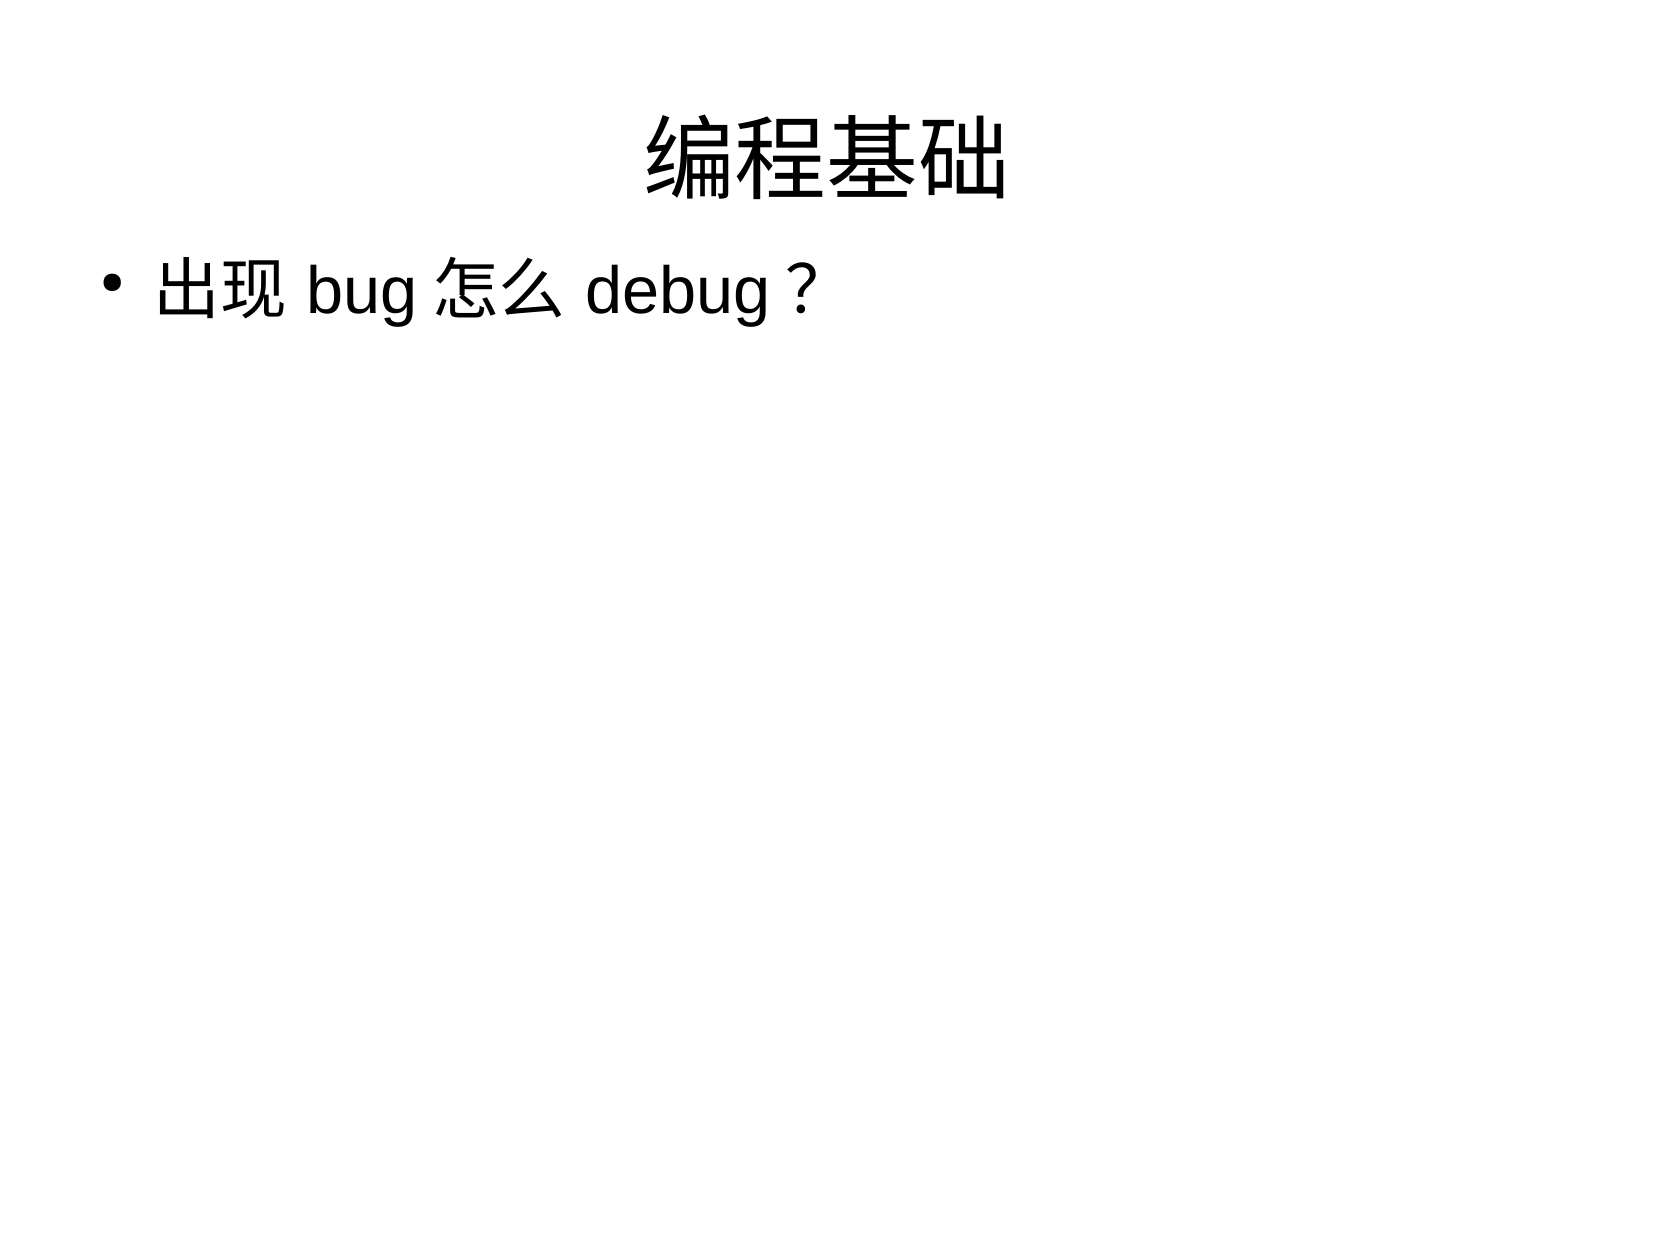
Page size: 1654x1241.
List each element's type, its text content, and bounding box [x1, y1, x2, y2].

title 编程基础 [82, 49, 1571, 236]
list 出现bug怎么debug？ [82, 236, 1571, 1193]
